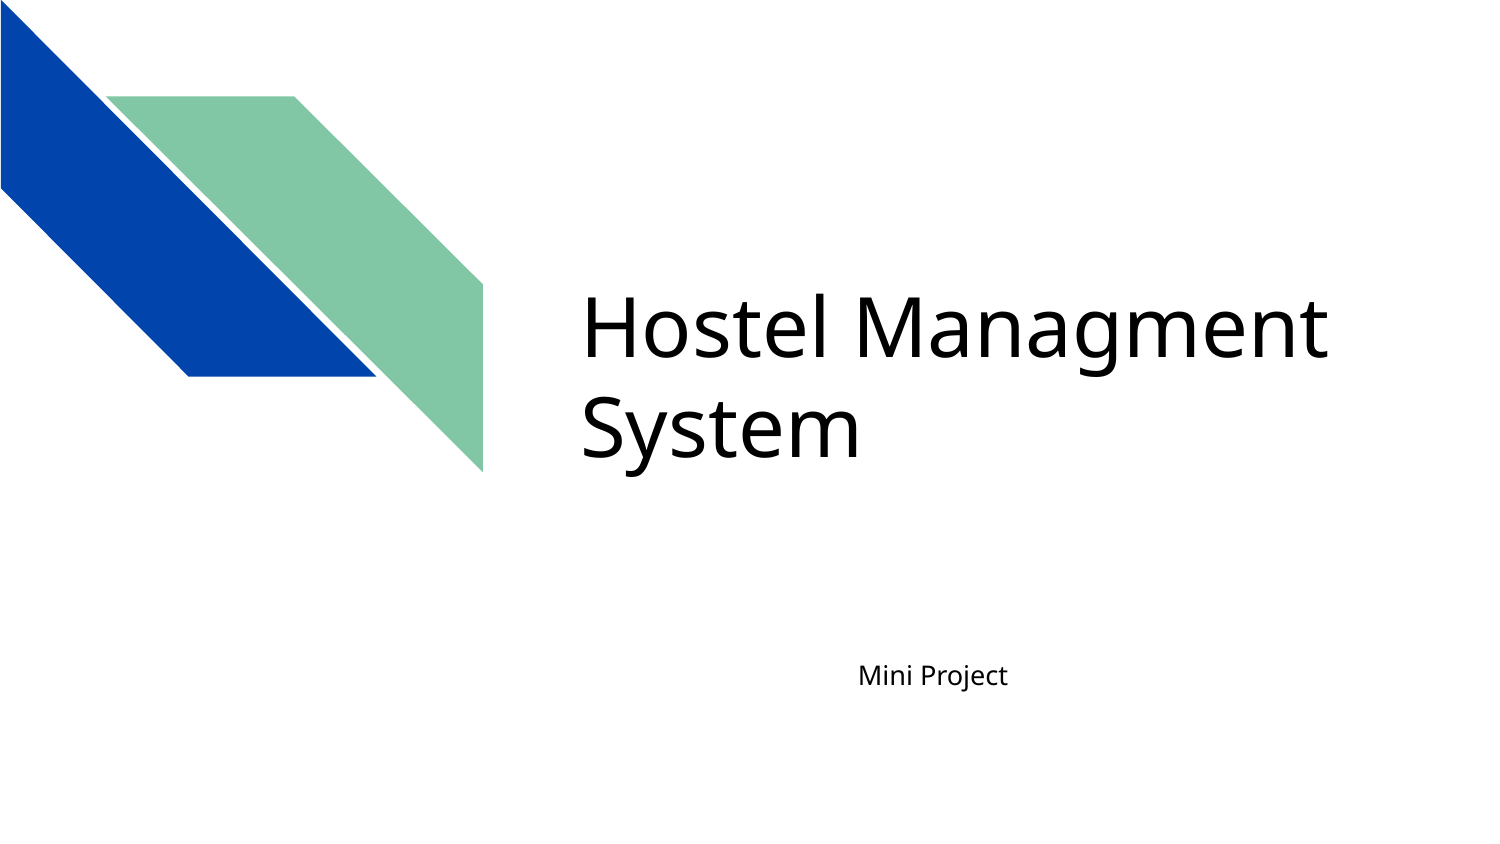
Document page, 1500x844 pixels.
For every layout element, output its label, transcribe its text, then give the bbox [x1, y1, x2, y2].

subtitle Mini Project [833, 643, 1403, 727]
title Hostel Managment System [580, 258, 1403, 518]
